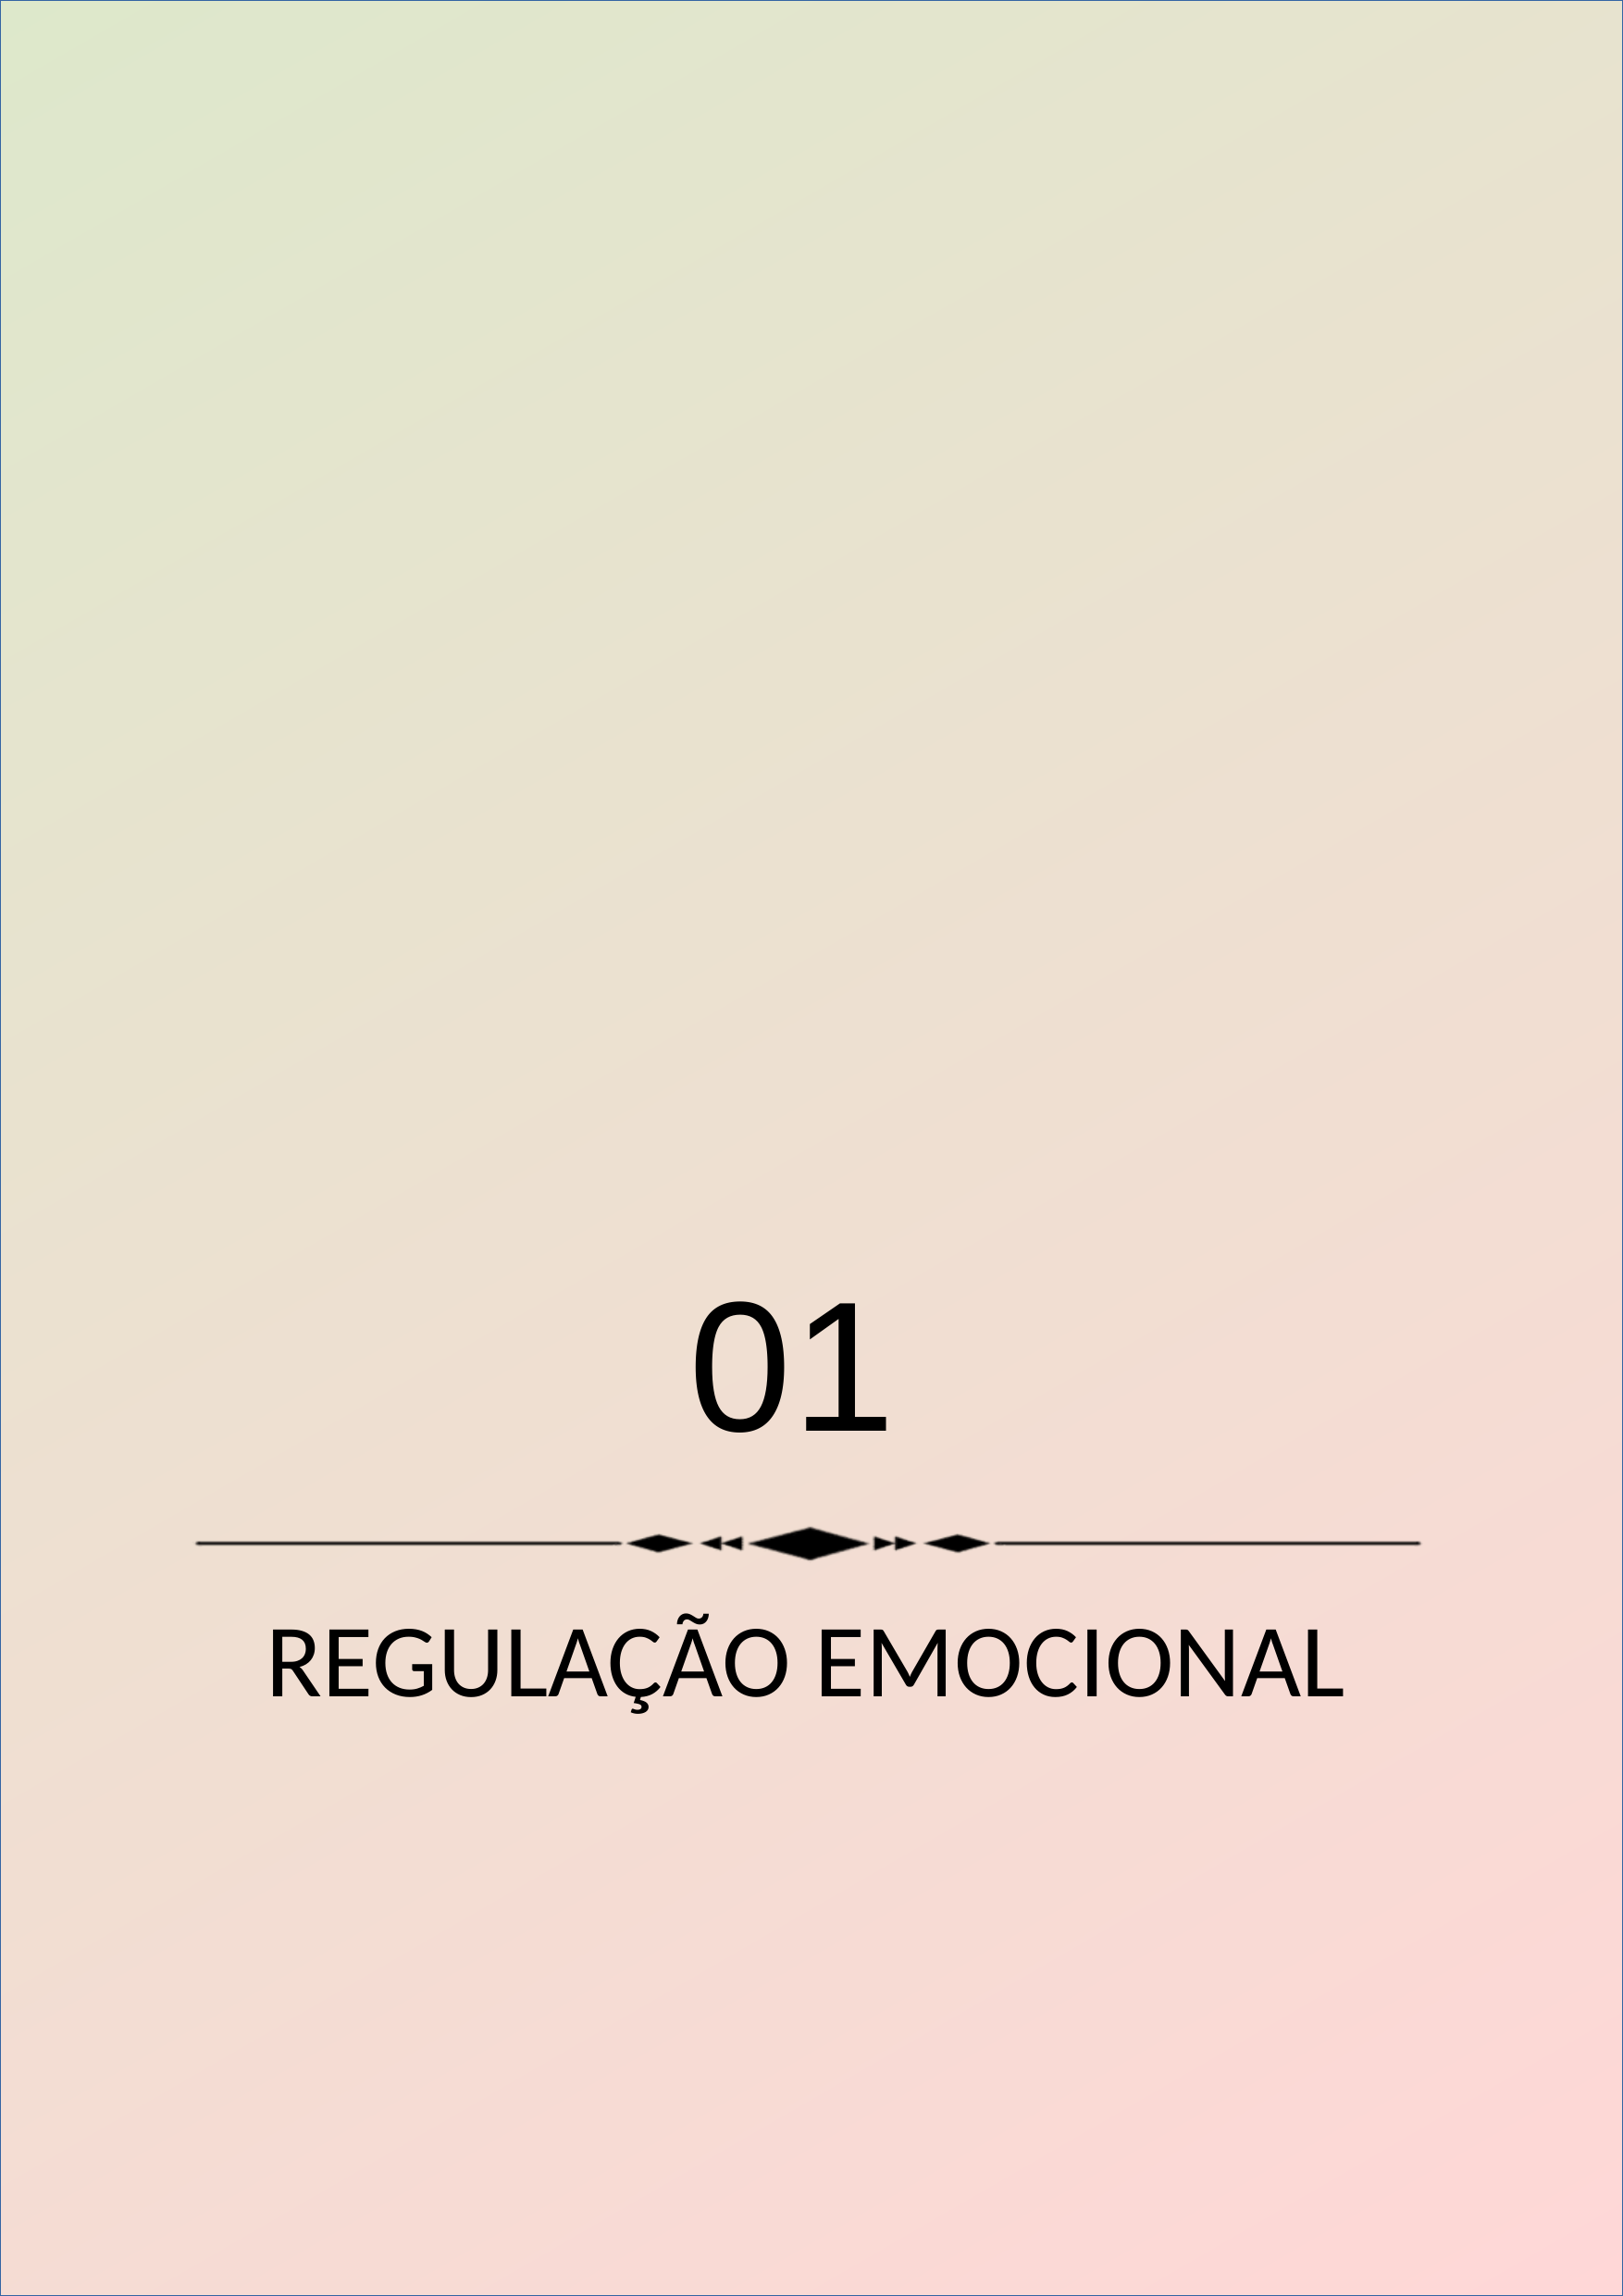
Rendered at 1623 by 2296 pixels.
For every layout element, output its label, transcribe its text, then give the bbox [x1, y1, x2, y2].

text_box 01 [437, 1257, 1148, 1478]
text_box Regulação Emocional [191, 1612, 1421, 1731]
text_box [0, 0, 1623, 2296]
picture [164, 1283, 1472, 1804]
